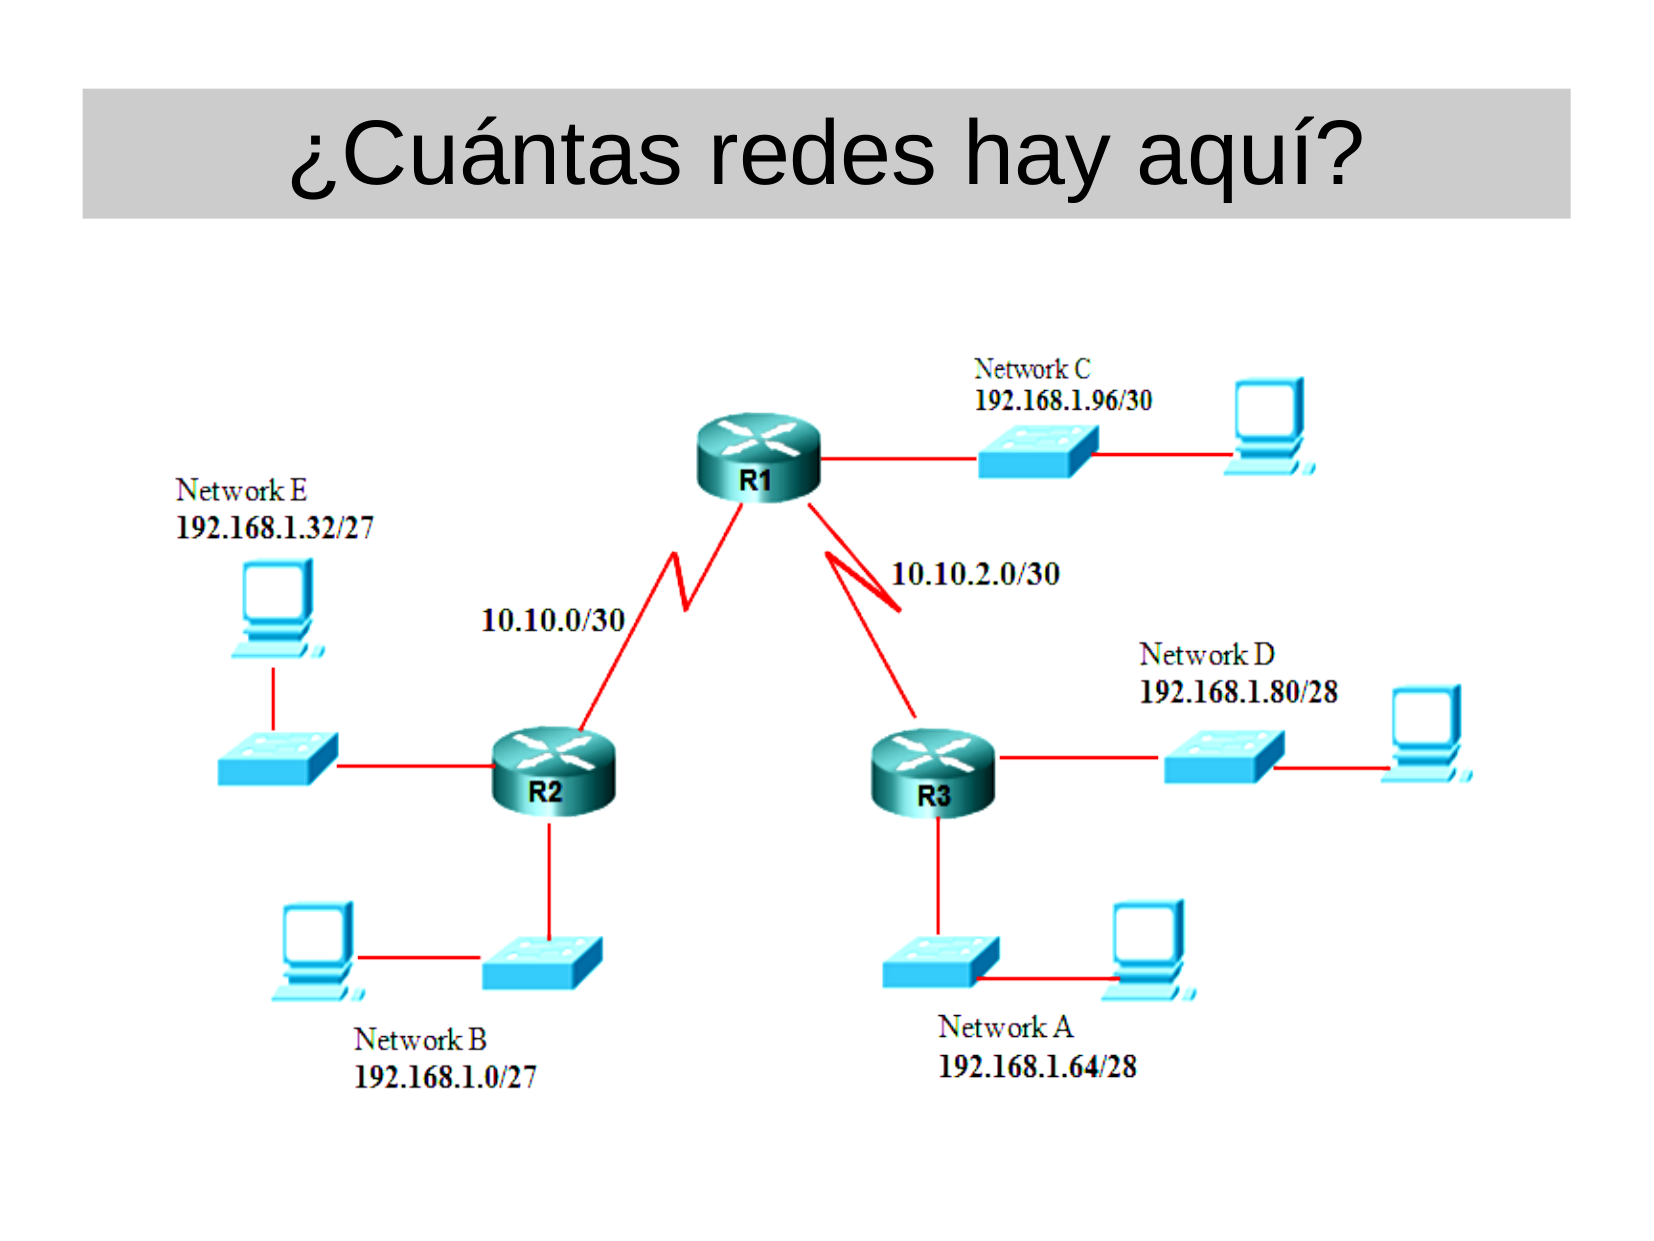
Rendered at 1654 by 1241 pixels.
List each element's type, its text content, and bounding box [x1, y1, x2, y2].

picture [153, 330, 1496, 1103]
title ¿Cuántas redes hay aquí? [82, 49, 1571, 257]
